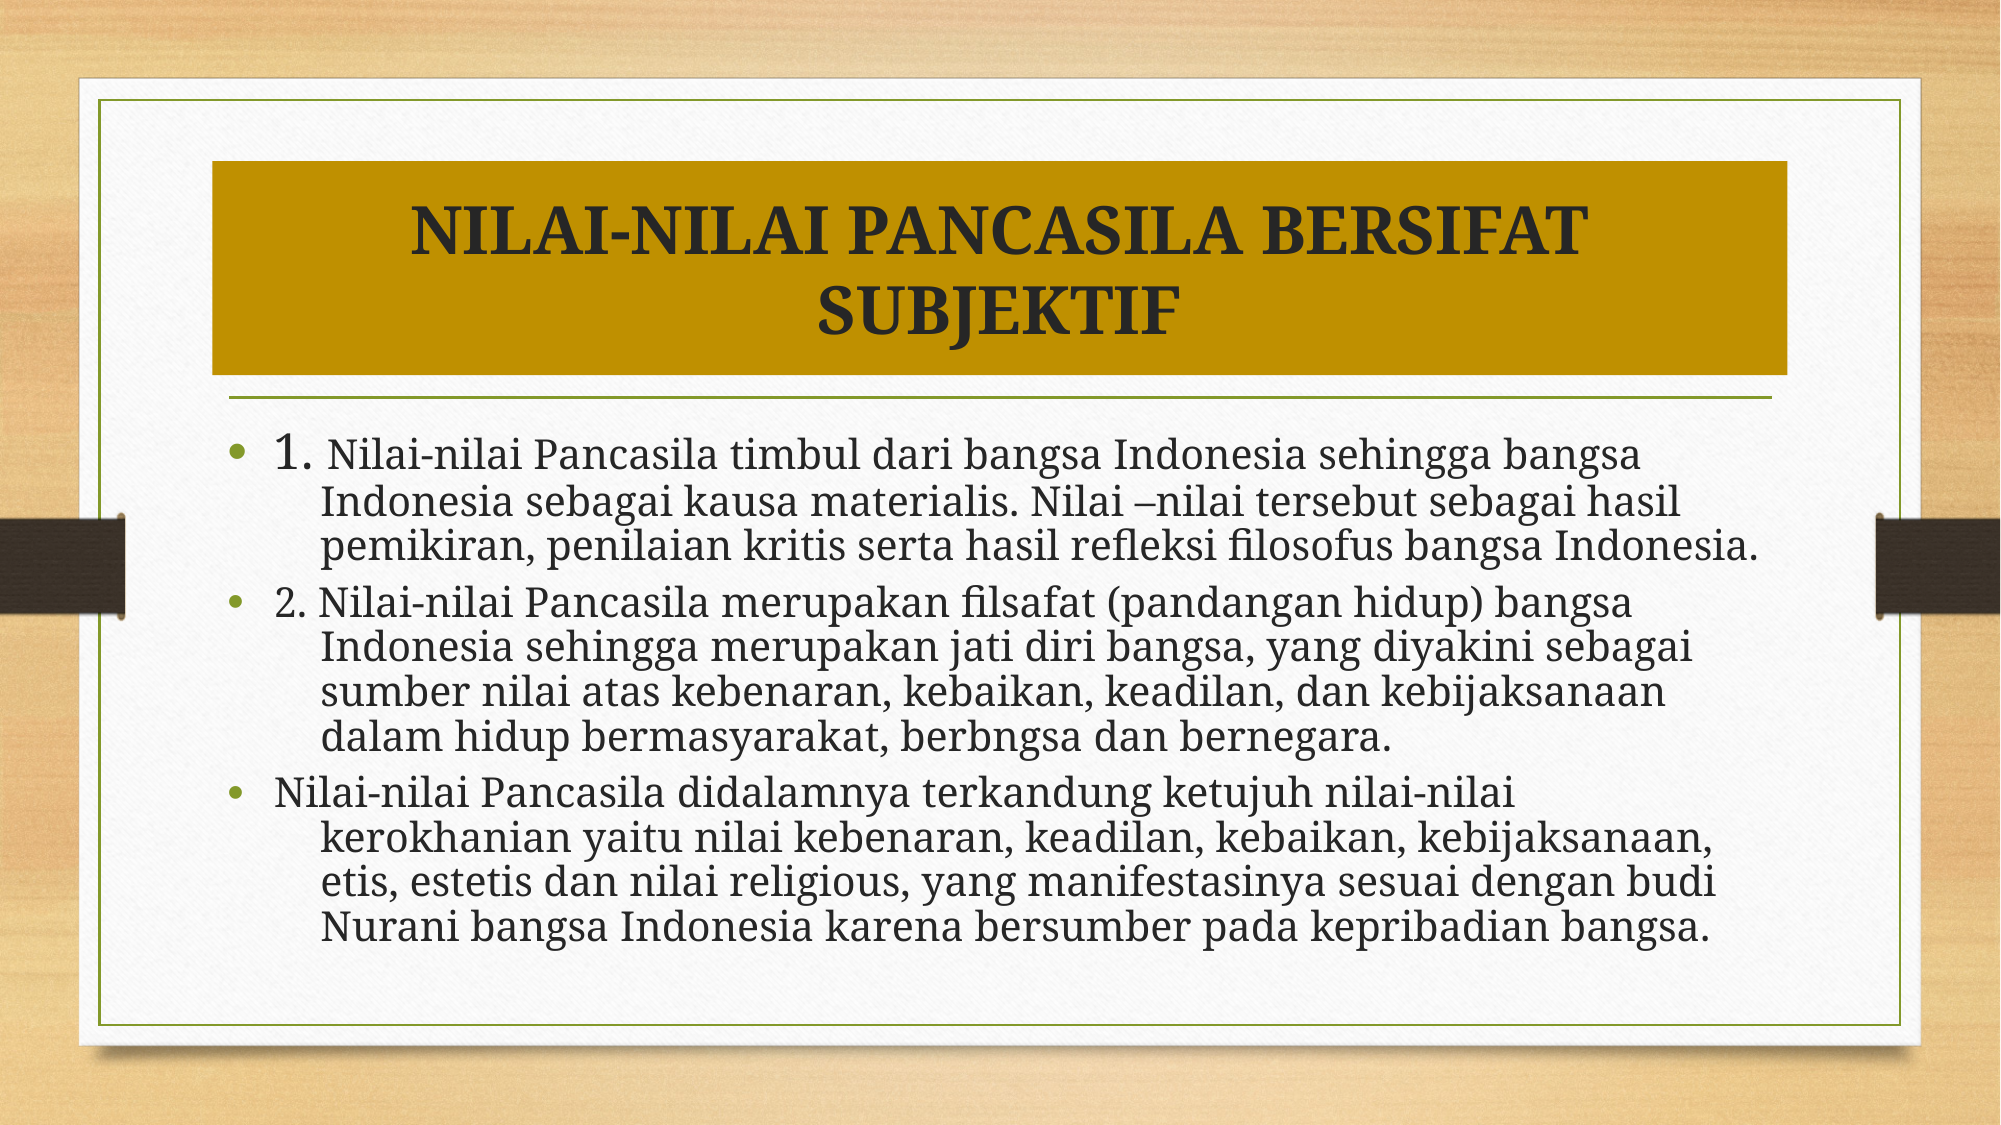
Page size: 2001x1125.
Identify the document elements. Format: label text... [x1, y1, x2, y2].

title NILAI-NILAI PANCASILA BERSIFAT SUBJEKTIF [212, 161, 1788, 376]
list 1. Nilai-nilai Pancasila timbul dari bangsa Indonesia sehingga bangsa Indonesia sebagai kausa materialis. Nilai –nilai tersebut sebagai hasil pemikiran, penilaian kritis serta hasil refleksi filosofus bangsa Indonesia. 2. Nilai-nilai Pancasila merupakan filsafat (pandangan hidup) bangsa Indonesia sehingga merupakan jati diri bangsa, yang diyakini sebagai sumber nilai atas kebenaran, kebaikan, keadilan, dan kebijaksanaan dalam hidup bermasyarakat, berbngsa dan bernegara. Nilai-nilai Pancasila didalamnya terkandung ketujuh nilai-nilai kerokhanian yaitu nilai kebenaran, keadilan, kebaikan, kebijaksanaan, etis, estetis dan nilai religious, yang manifestasinya sesuai dengan budi Nurani bangsa Indonesia karena bersumber pada kepribadian bangsa. [212, 419, 1788, 964]
